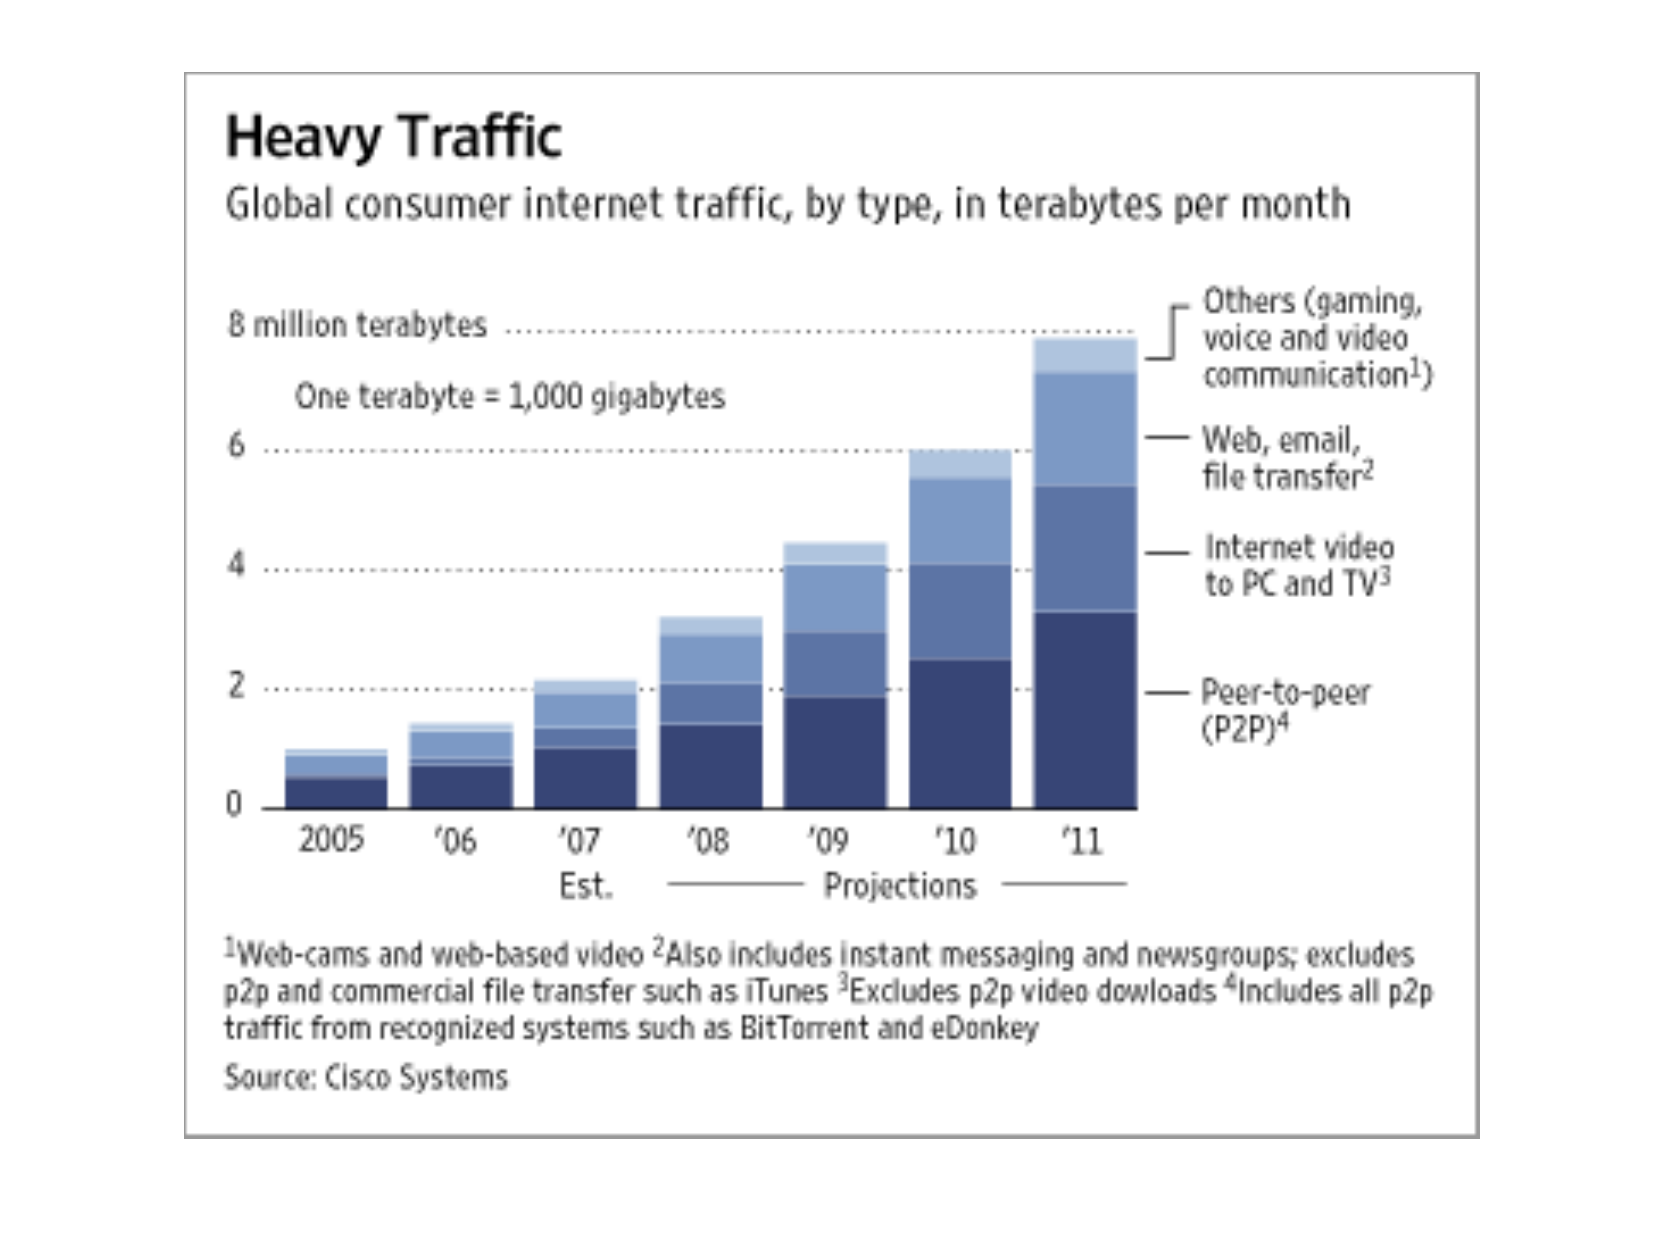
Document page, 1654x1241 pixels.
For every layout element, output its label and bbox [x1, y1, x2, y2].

picture [184, 72, 1480, 1139]
